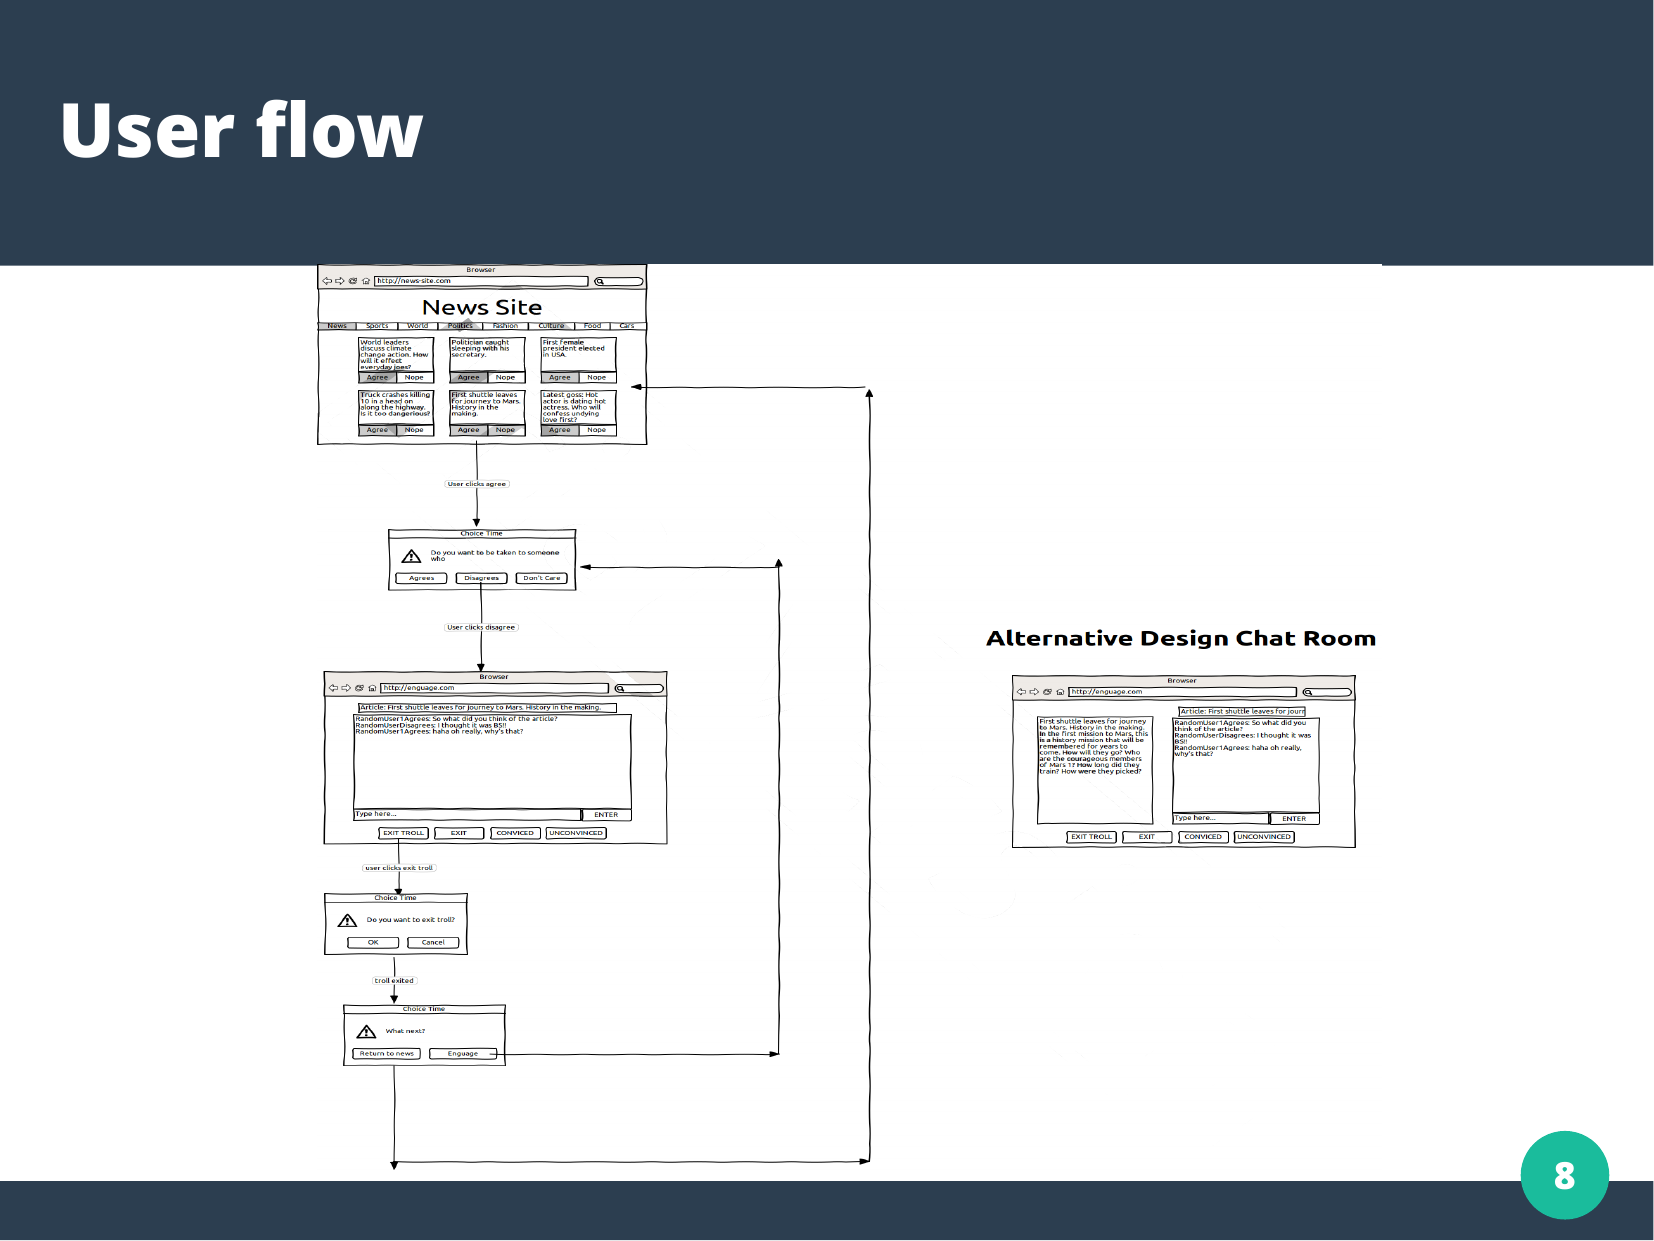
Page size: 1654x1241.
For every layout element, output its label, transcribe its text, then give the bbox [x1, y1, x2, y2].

picture [317, 264, 1382, 1170]
title User flow [59, 49, 1595, 207]
